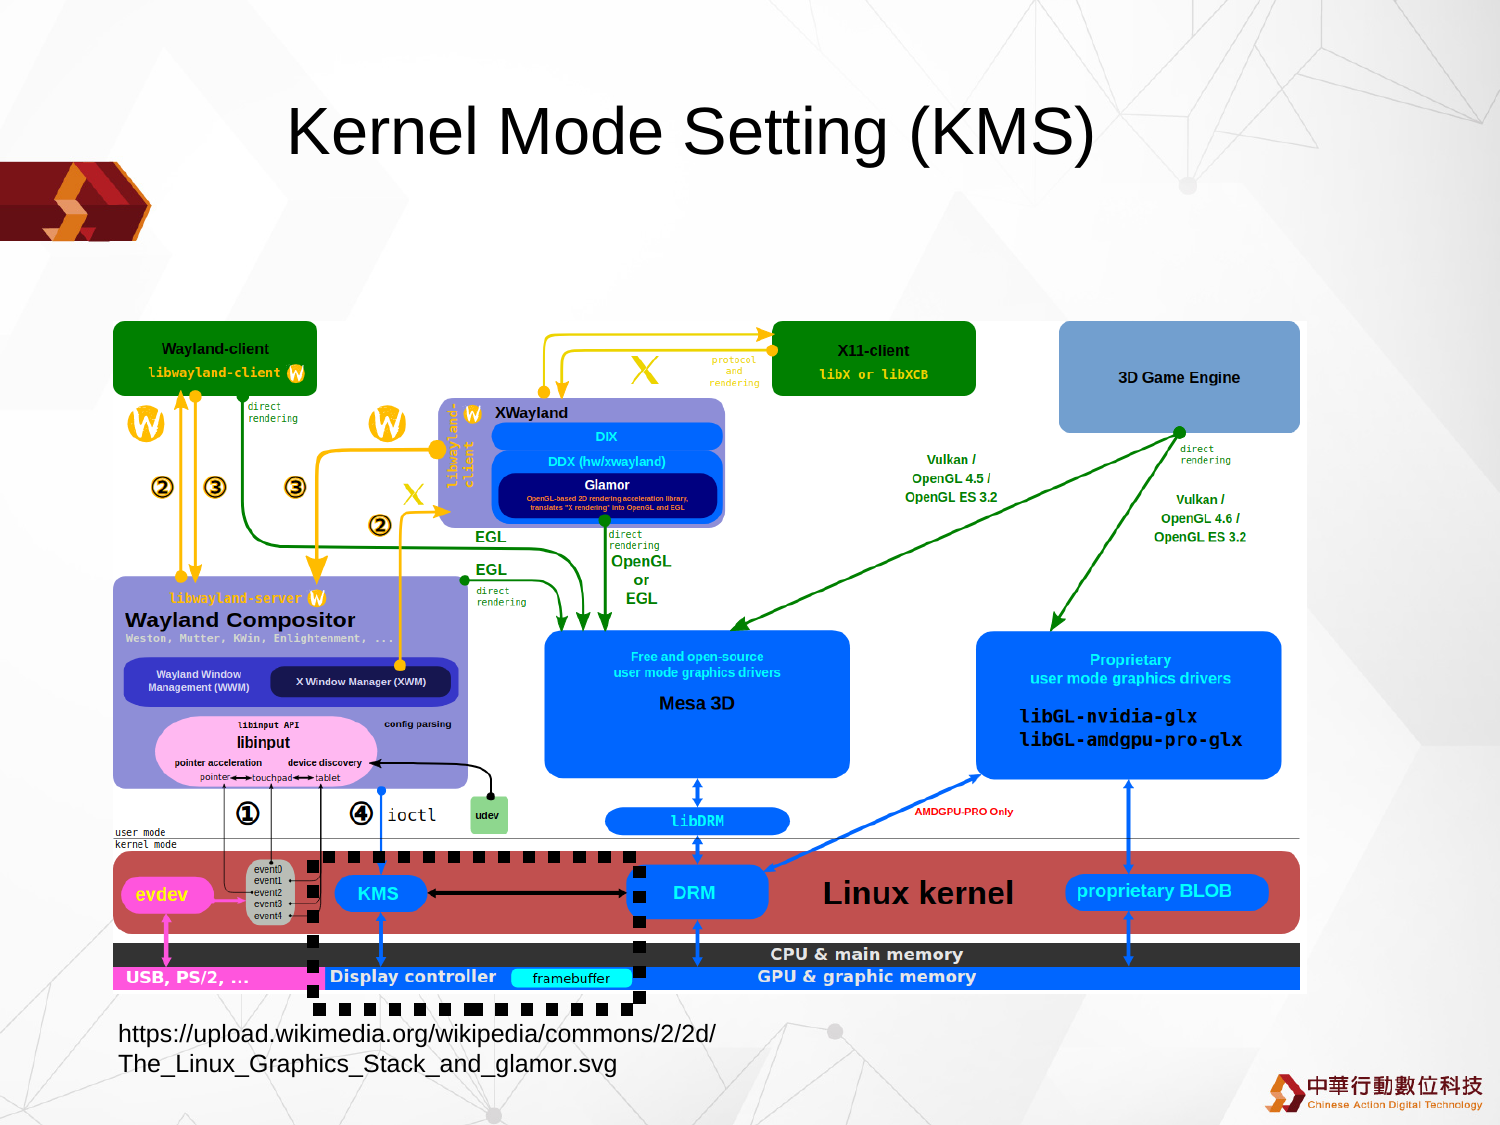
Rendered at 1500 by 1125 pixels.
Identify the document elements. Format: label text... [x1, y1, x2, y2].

title Kernel Mode Setting (KMS) [286, 54, 1285, 208]
text_box https://upload.wikimedia.org/wikipedia/commons/2/2d/The_Linux_Graphics_Stack_and_glamor.svg [103, 1009, 1165, 1085]
picture [0, 0, 1500, 1125]
